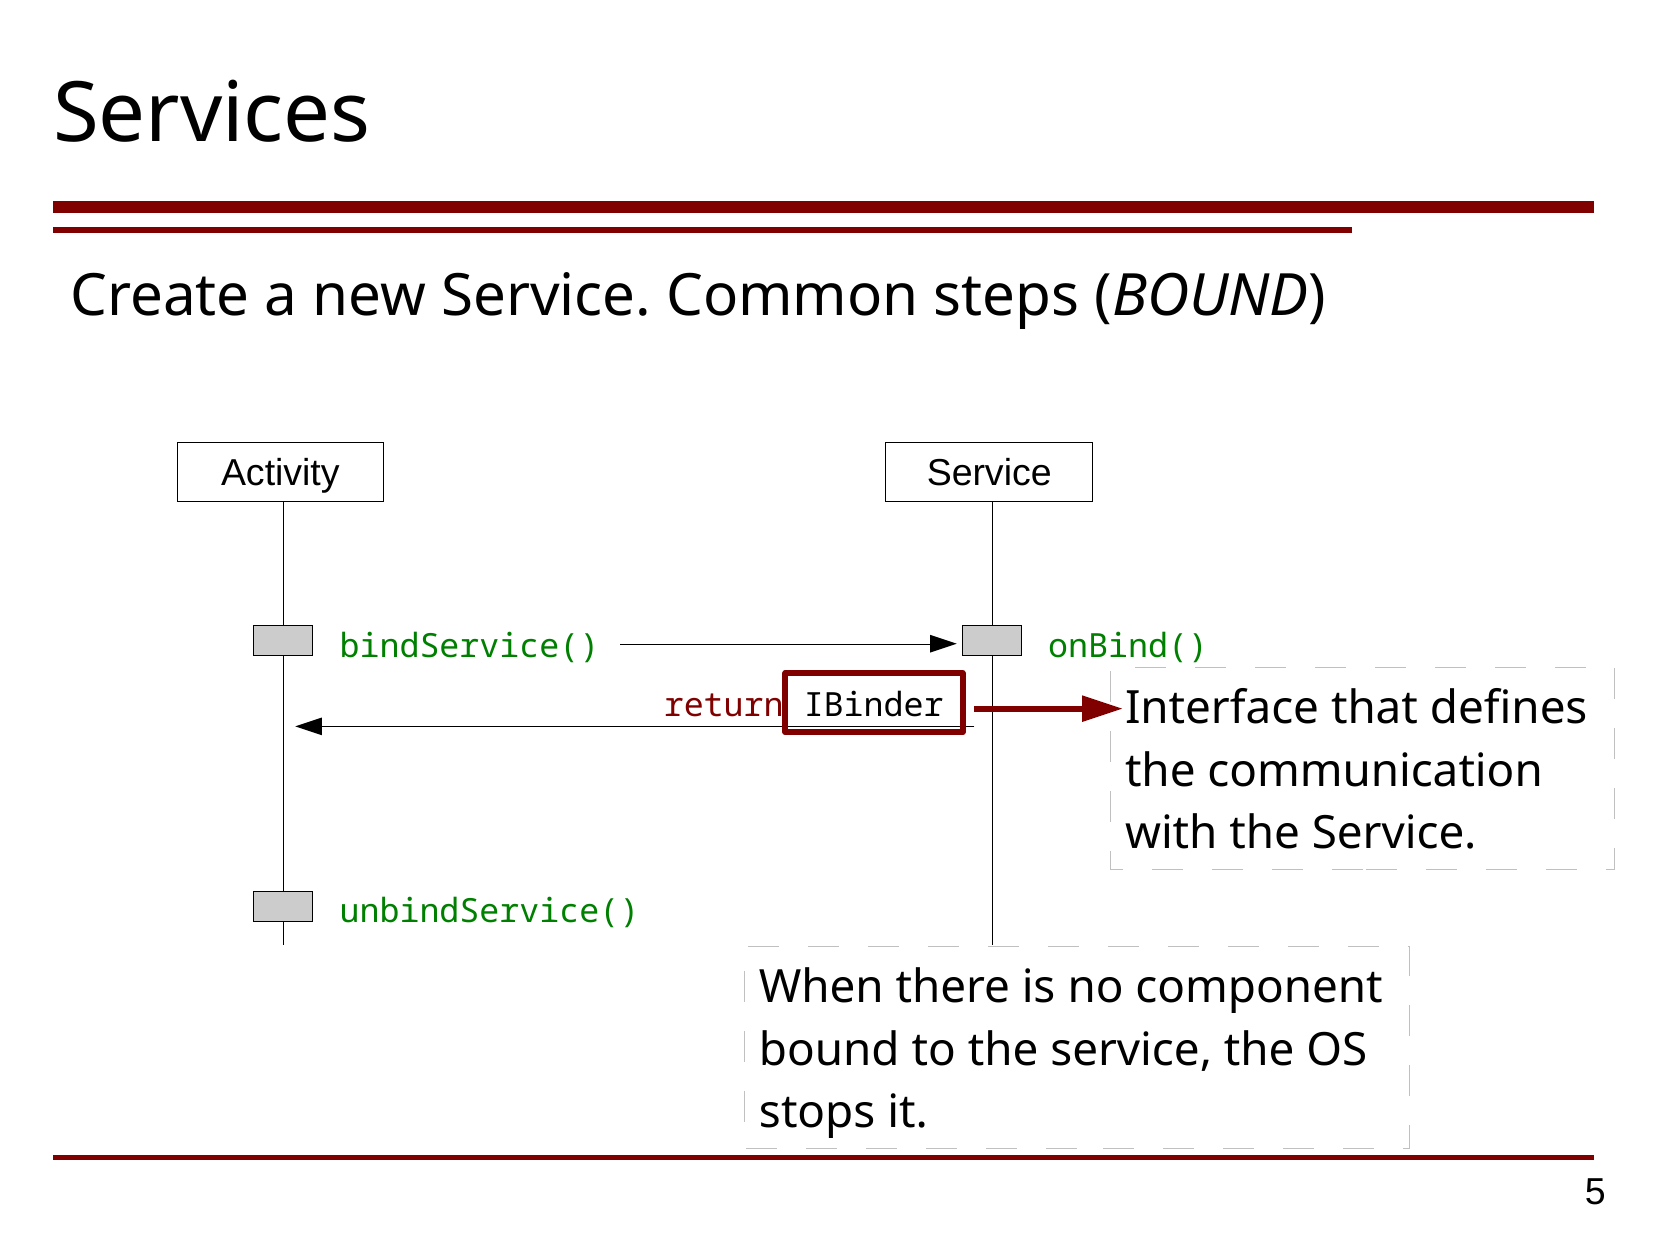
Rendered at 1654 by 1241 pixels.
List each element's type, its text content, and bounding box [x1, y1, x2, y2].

text_box [253, 891, 313, 922]
text_box onBind() [1033, 614, 1224, 671]
text_box return IBinder [788, 676, 959, 729]
text_box bindService() [324, 614, 615, 671]
text_box Activity [177, 442, 384, 502]
text_box unbindService() [324, 879, 655, 937]
text_box return IBinder [649, 673, 782, 730]
text_box [962, 625, 1022, 656]
text_box Interface that defines the communication with the Service. [1110, 667, 1581, 867]
text_box Service [885, 442, 1093, 502]
text_box [253, 625, 313, 656]
text_box Create a new Service. Common steps (BOUND) [55, 246, 1334, 340]
text_box When there is no component bound to the service, the OS stops it. [744, 946, 1373, 1146]
text_box <number> [35, 1163, 1654, 1221]
subtitle Services [53, 48, 1542, 172]
